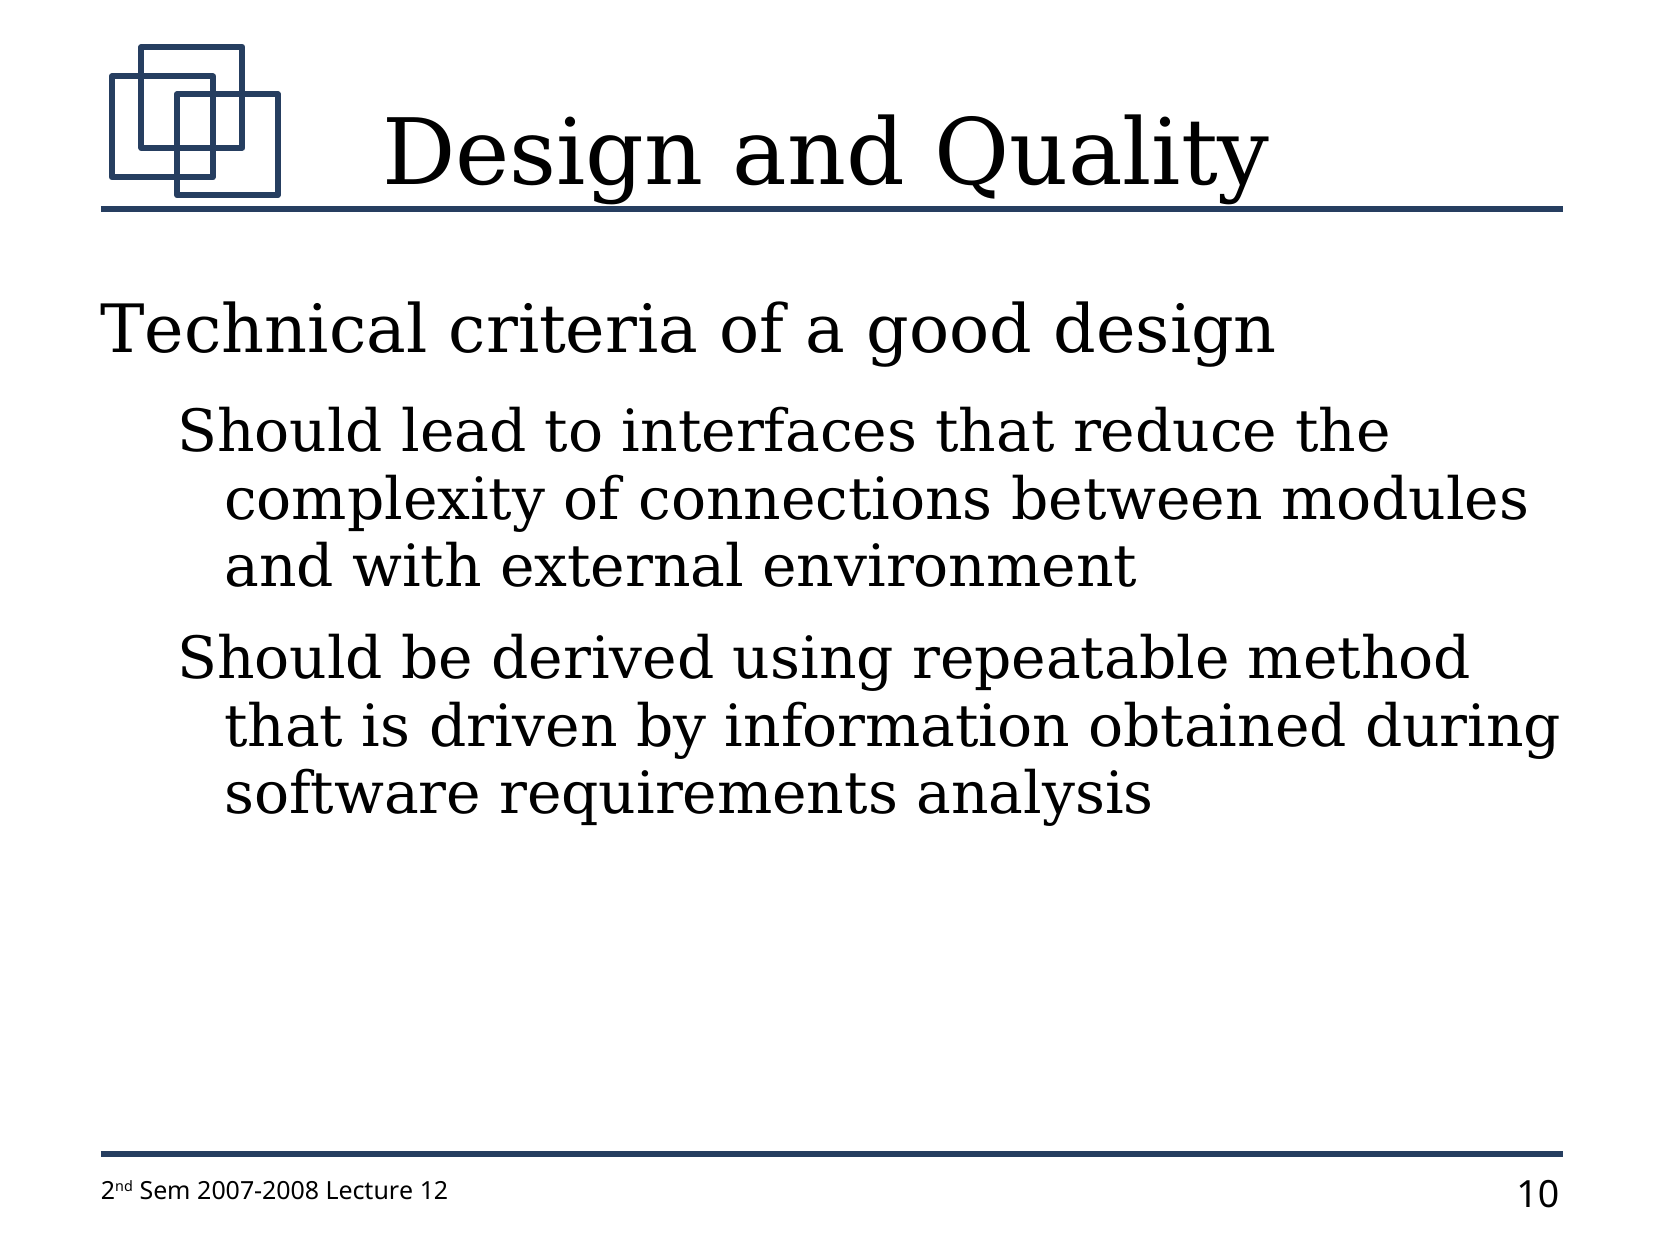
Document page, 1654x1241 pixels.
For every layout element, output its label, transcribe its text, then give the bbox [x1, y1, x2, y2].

title Design and Quality [82, 49, 1571, 257]
list Technical criteria of a good design Should lead to interfaces that reduce the complexity of connections between modules and with external environment Should be derived using repeatable method that is driven by information obtained during software requirements analysis [82, 290, 1571, 1109]
